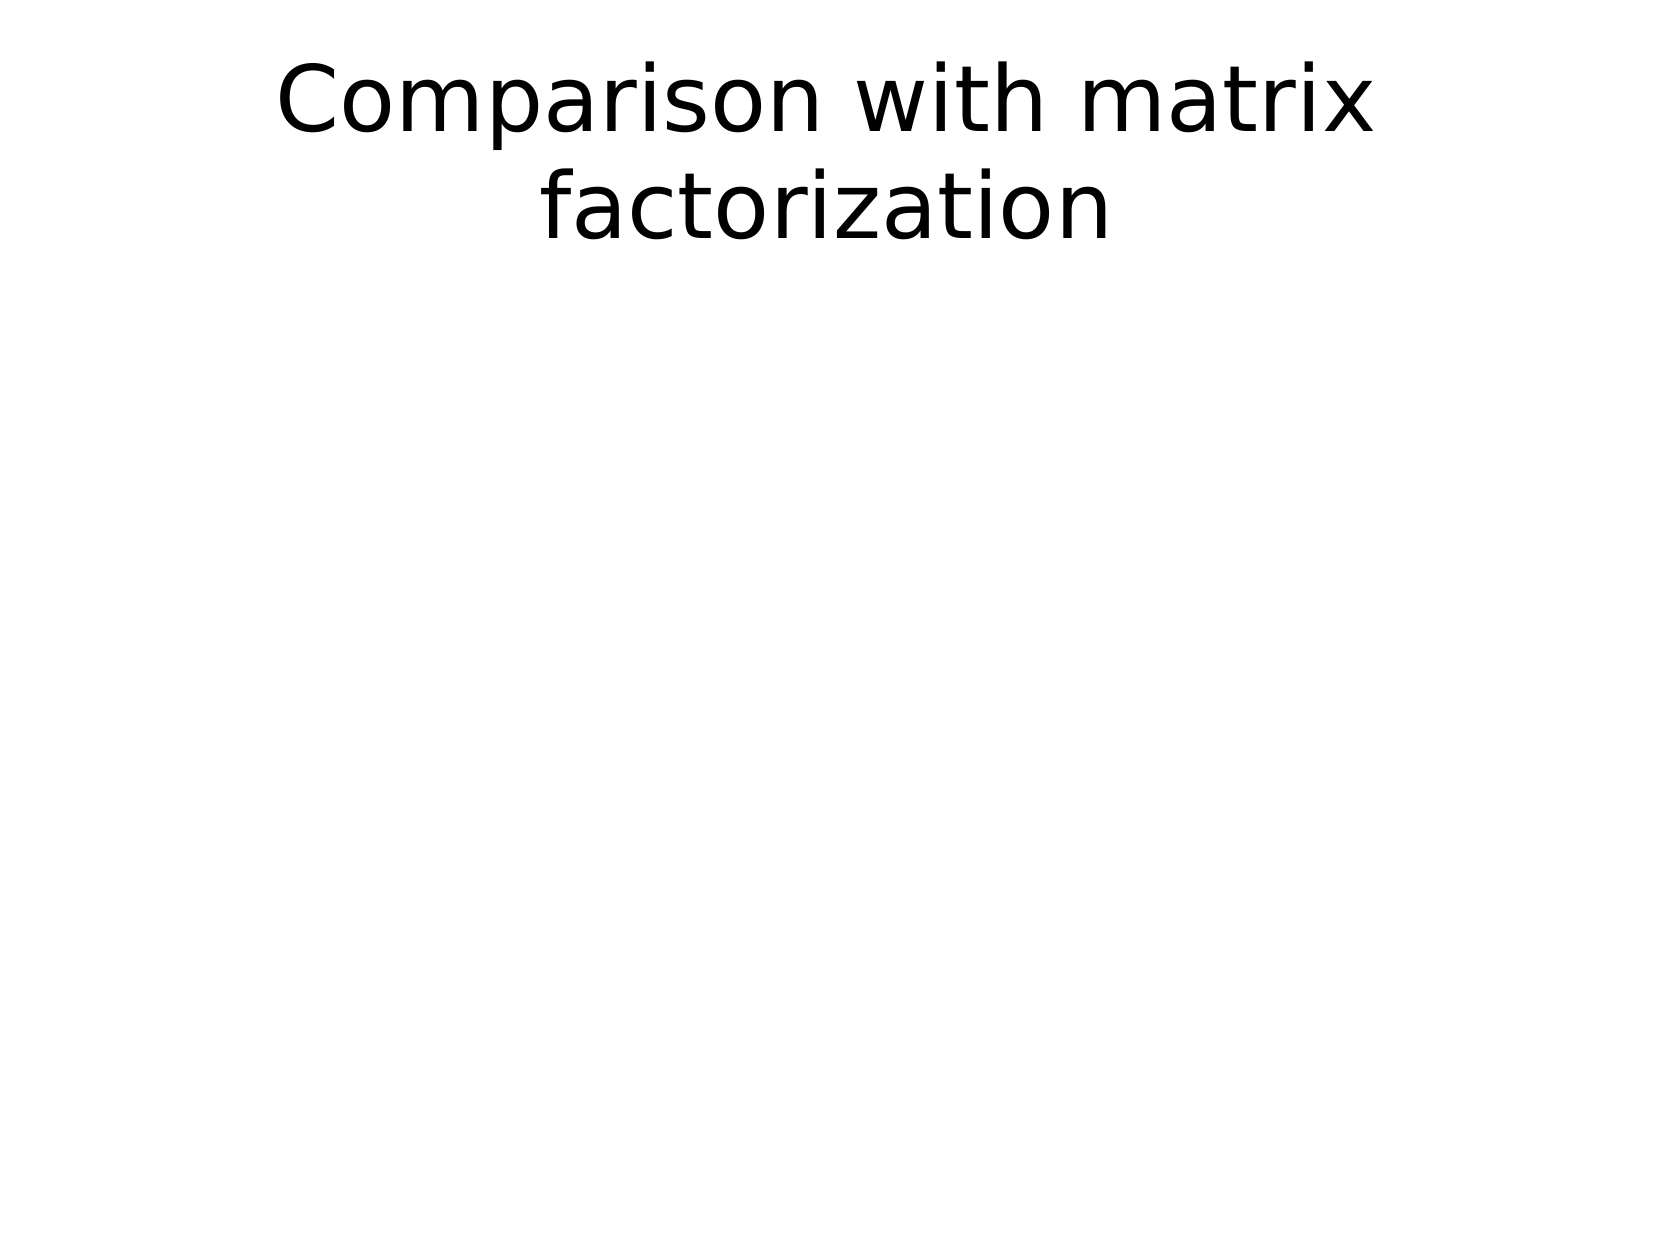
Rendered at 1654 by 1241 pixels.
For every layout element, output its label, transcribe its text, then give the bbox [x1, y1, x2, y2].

title Comparison with matrix factorization [82, 46, 1571, 260]
